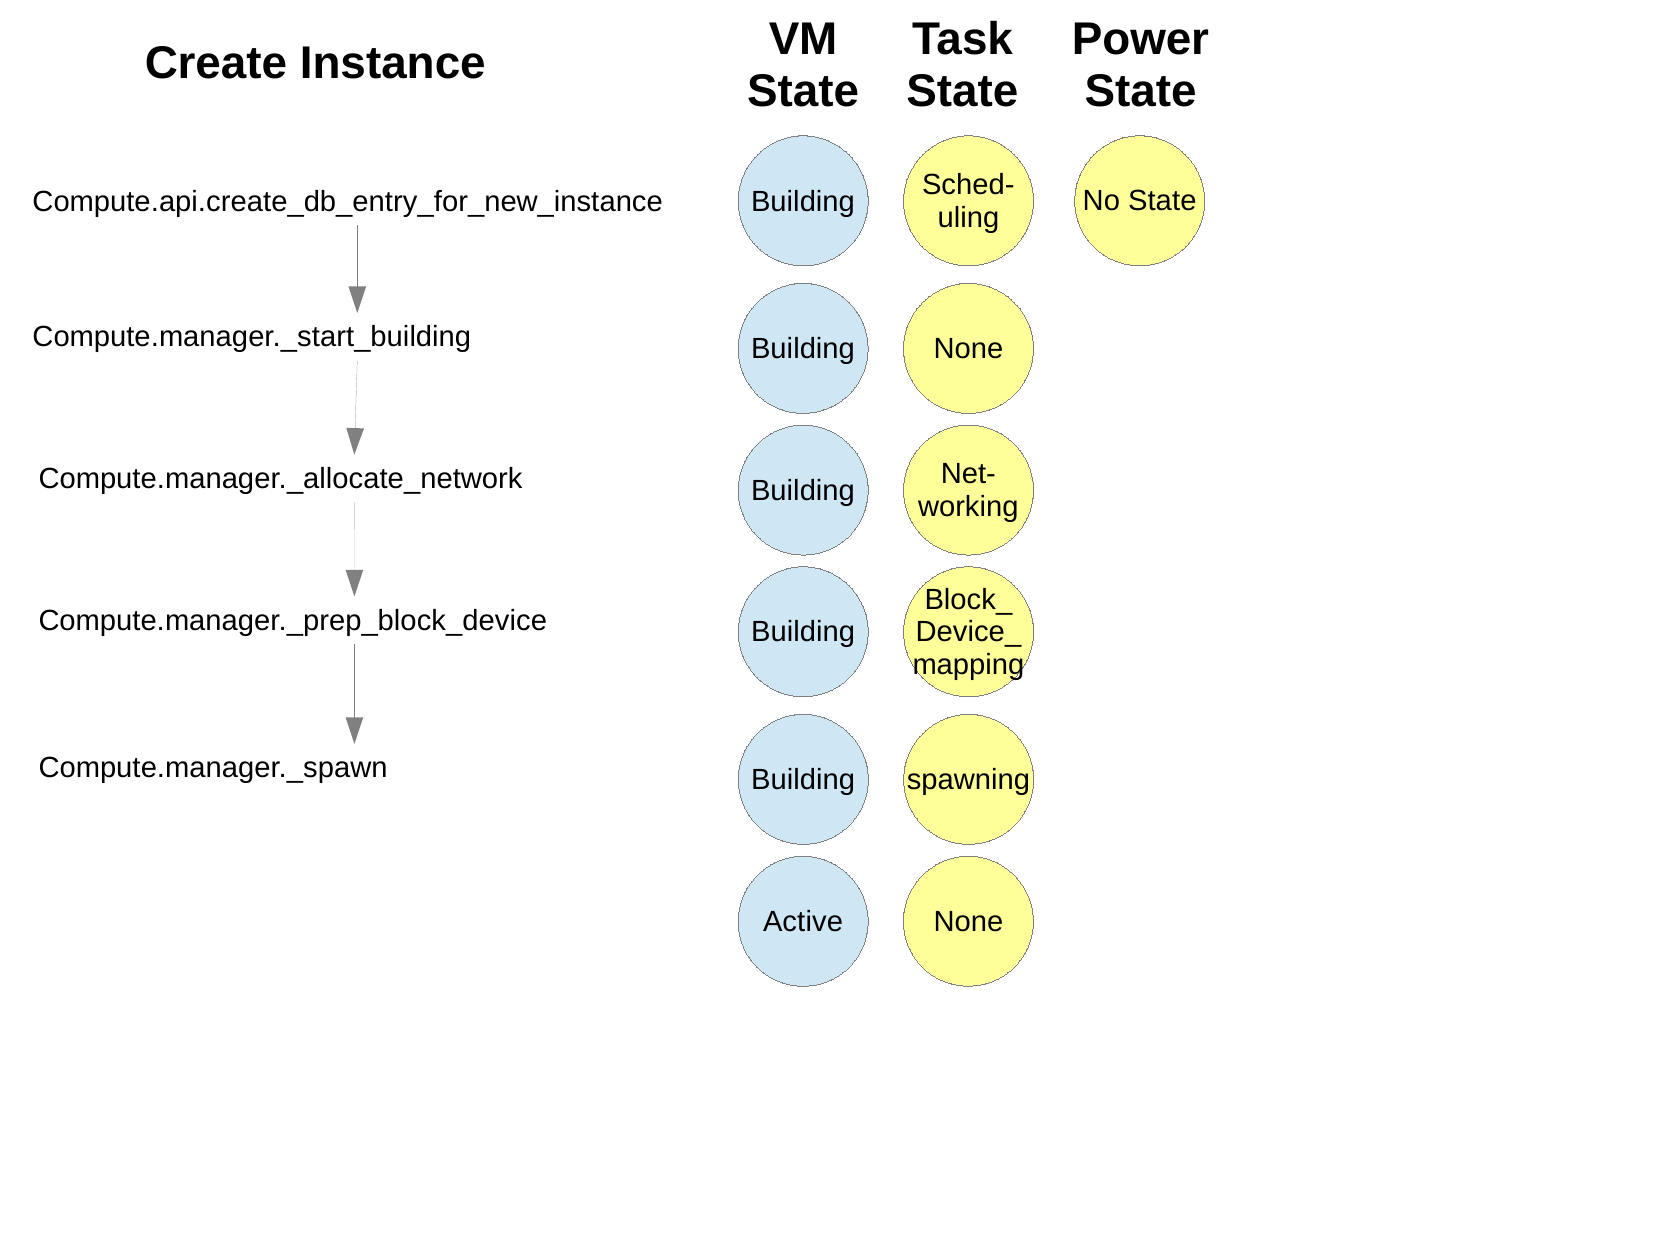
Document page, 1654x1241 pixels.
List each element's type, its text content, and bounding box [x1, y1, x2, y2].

text_box Compute.manager._spawn [23, 743, 686, 792]
text_box None [903, 856, 1034, 987]
text_box Compute.manager._prep_block_device [23, 596, 686, 644]
text_box Net- working [903, 425, 1034, 556]
text_box Compute.api.create_db_entry_for_new_instance [17, 177, 697, 225]
text_box Building [738, 283, 869, 414]
text_box Block_ Device_ mapping [903, 566, 1034, 697]
text_box Power State [1057, 6, 1225, 126]
text_box Building [738, 714, 869, 845]
text_box Task State [891, 5, 1034, 126]
text_box Create Instance [129, 29, 501, 97]
text_box Sched- uling [903, 135, 1034, 266]
text_box No State [1074, 135, 1205, 266]
text_box Building [738, 135, 869, 266]
text_box None [903, 283, 1034, 414]
text_box Compute.manager._start_building [17, 312, 697, 361]
text_box Compute.manager._allocate_network [23, 454, 686, 503]
text_box Building [738, 566, 869, 697]
text_box spawning [903, 714, 1034, 845]
text_box Active [738, 856, 869, 987]
text_box VM State [732, 5, 874, 126]
text_box Building [738, 425, 869, 556]
